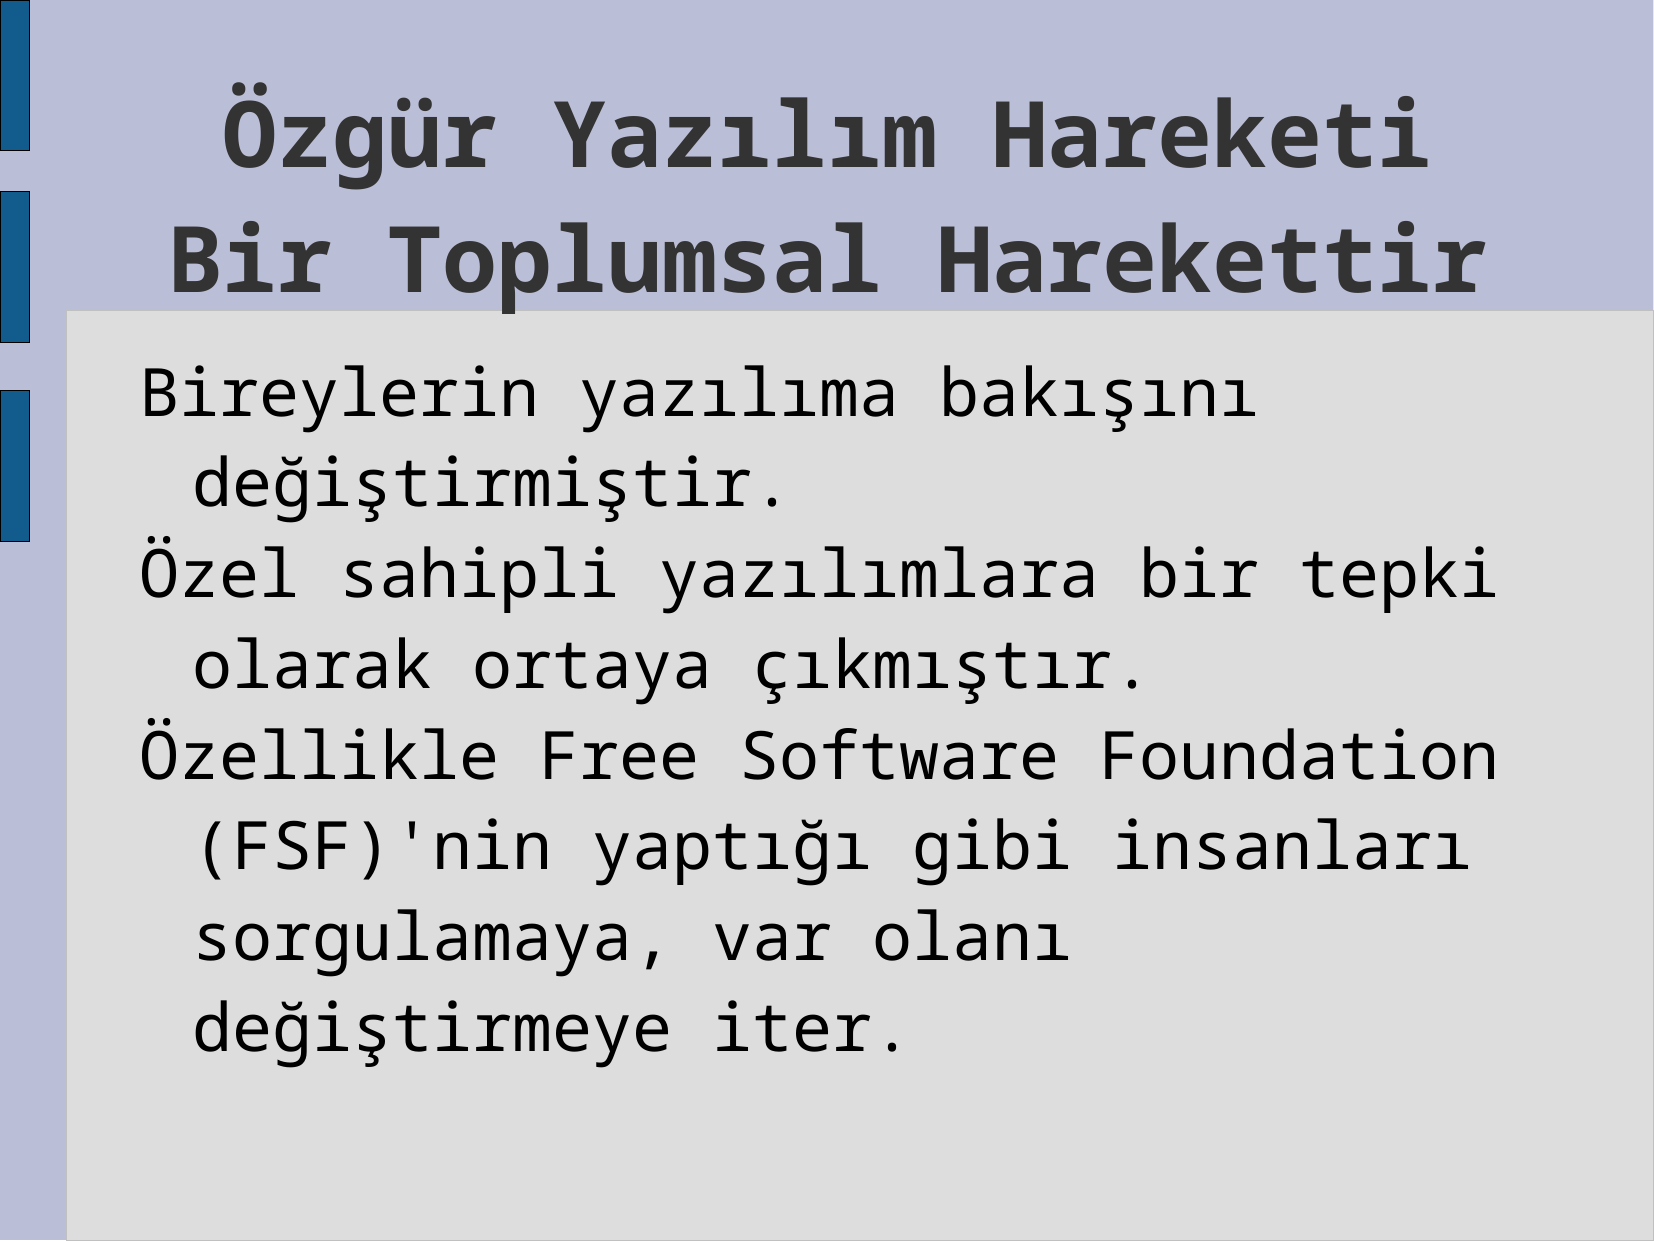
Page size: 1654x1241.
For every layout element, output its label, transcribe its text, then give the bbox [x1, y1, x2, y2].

list Bireylerin yazılıma bakışını değiştirmiştir. Özel sahipli yazılımlara bir tepki olarak ortaya çıkmıştır. Özellikle Free Software Foundation (FSF)'nin yaptığı gibi insanları sorgulamaya, var olanı değiştirmeye iter. [121, 344, 1534, 1127]
title Özgür Yazılım Hareketi Bir Toplumsal Harekettir [121, 88, 1534, 301]
